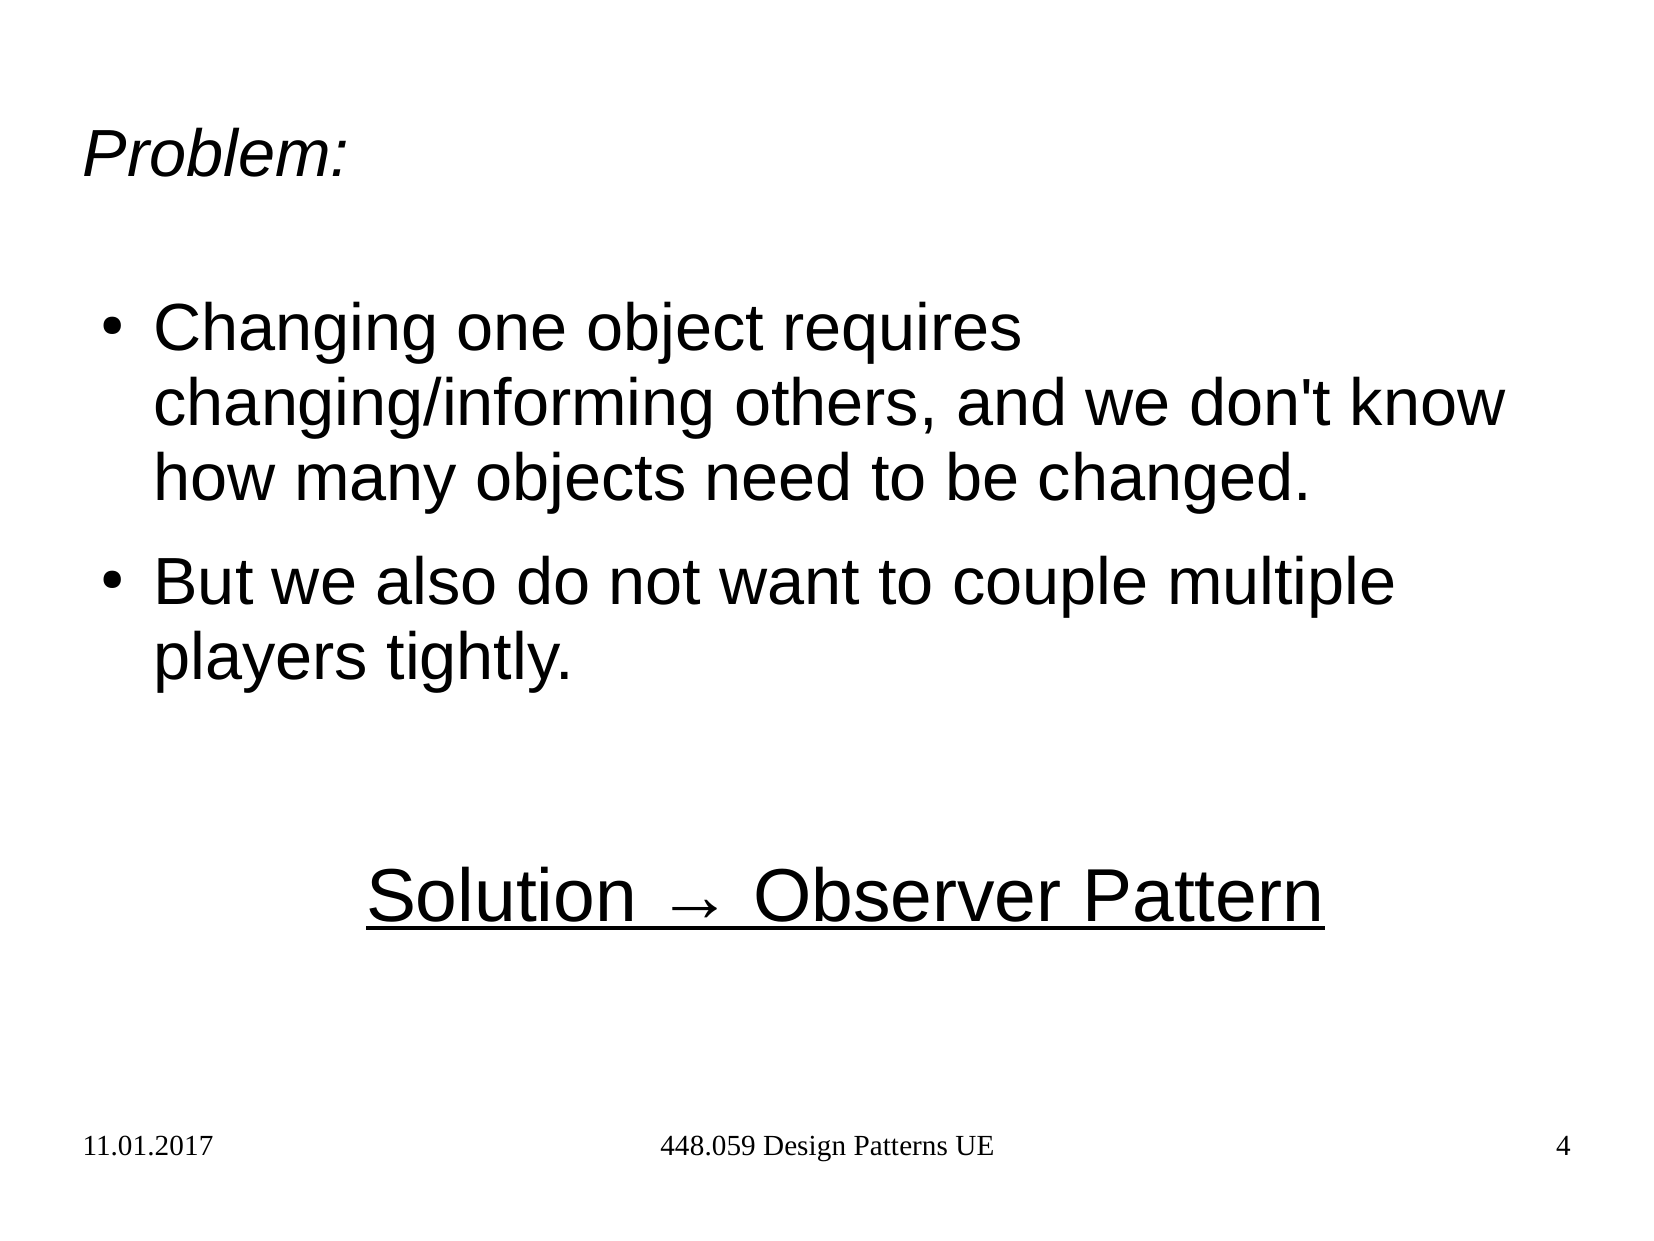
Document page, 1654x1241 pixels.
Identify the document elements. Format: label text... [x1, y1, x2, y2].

title Problem: [82, 49, 1571, 257]
list Changing one object requires changing/informing others, and we don't know how many objects need to be changed. But we also do not want to couple multiple players tightly. Solution → Observer Pattern [82, 290, 1571, 1010]
